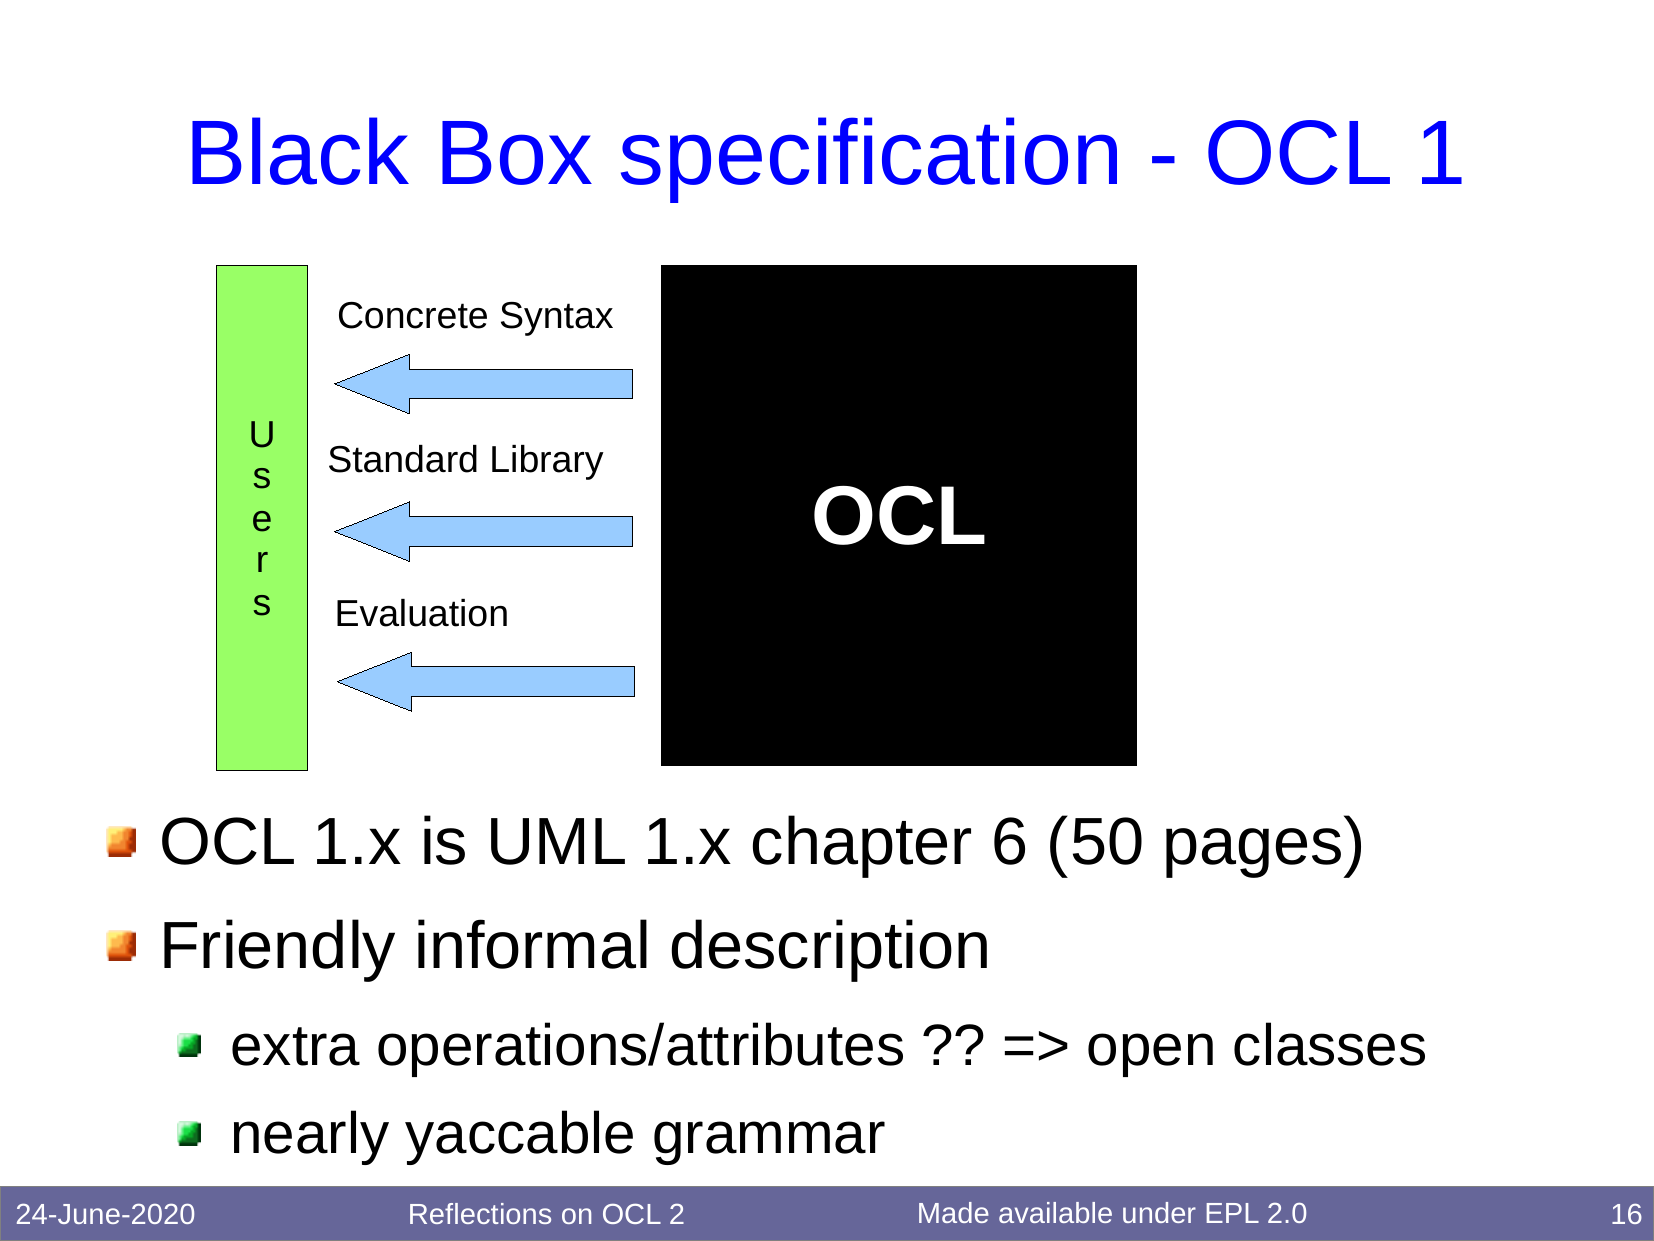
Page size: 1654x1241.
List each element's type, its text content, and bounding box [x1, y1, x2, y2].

text_box Standard Library [312, 430, 650, 488]
text_box [334, 354, 633, 414]
text_box OCL [661, 265, 1137, 766]
text_box Concrete Syntax [322, 287, 660, 345]
text_box [334, 501, 633, 562]
list OCL 1.x is UML 1.x chapter 6 (50 pages) Friendly informal description extra operations/attributes ?? => open classes nearly yaccable grammar [88, 804, 1577, 1177]
text_box U s e r s [216, 265, 308, 771]
text_box Evaluation [319, 585, 657, 643]
text_box [337, 652, 635, 712]
title Black Box specification - OCL 1 [82, 49, 1571, 257]
